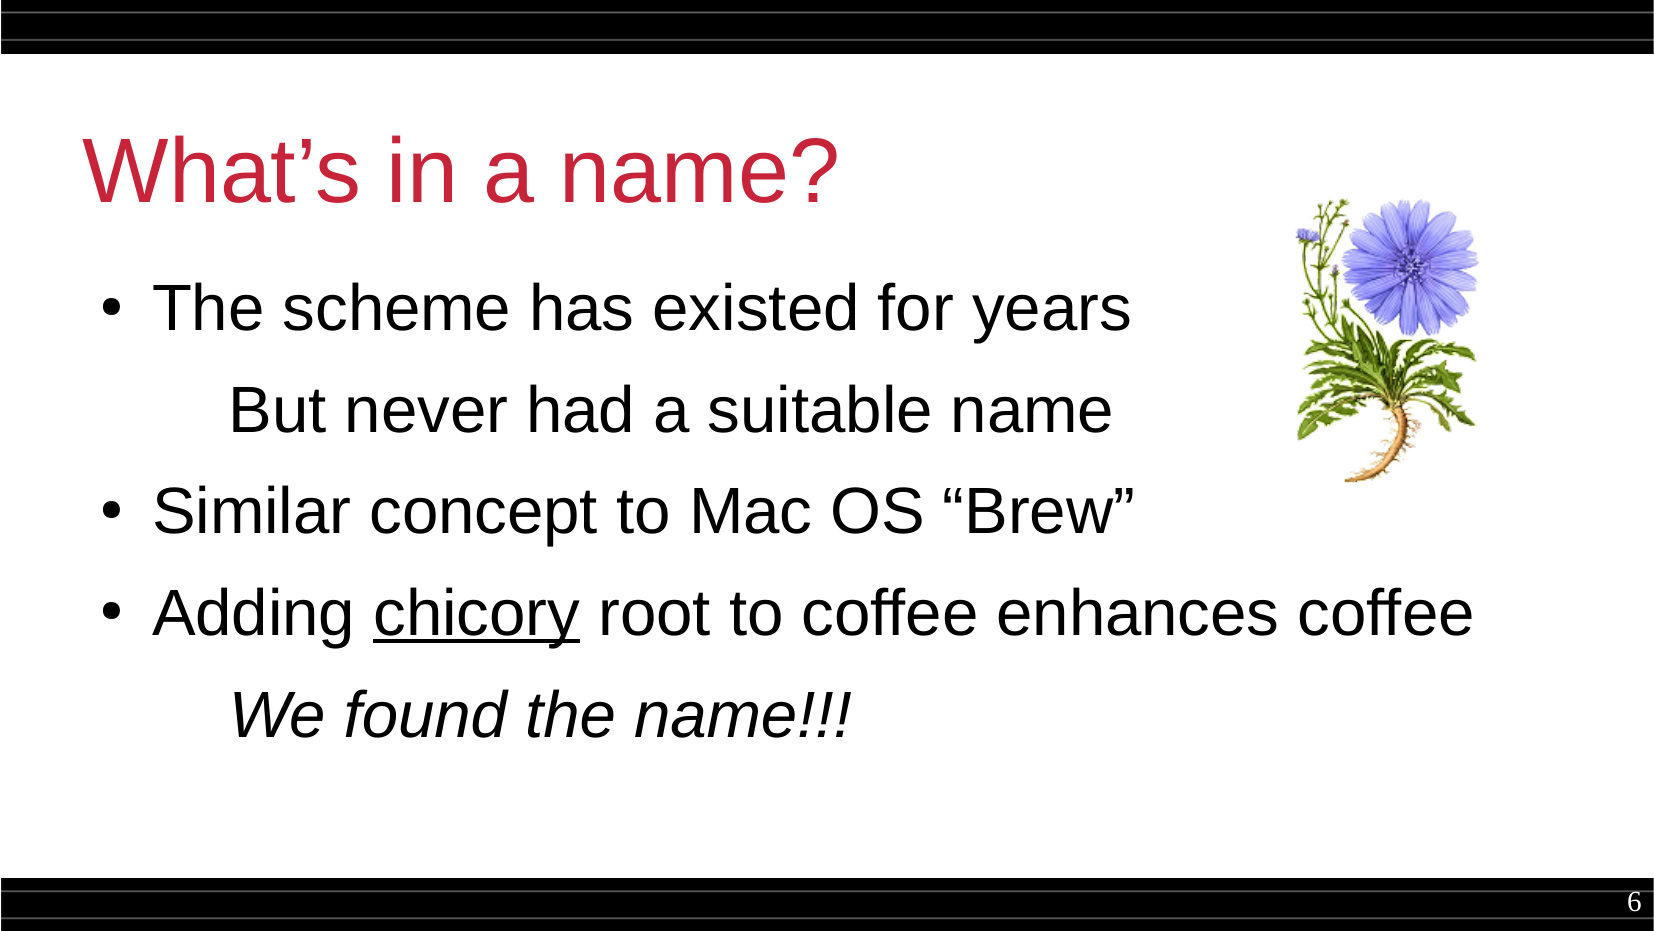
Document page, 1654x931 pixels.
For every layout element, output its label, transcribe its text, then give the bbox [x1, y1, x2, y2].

title What’s in a name? [82, 92, 1571, 249]
picture [1290, 185, 1486, 496]
picture [1, 878, 1654, 931]
picture [1, 0, 1654, 54]
list The scheme has existed for years But never had a suitable name Similar concept to Mac OS “Brew” Adding chicory root to coffee enhances coffee We found the name!!! [82, 271, 1571, 758]
